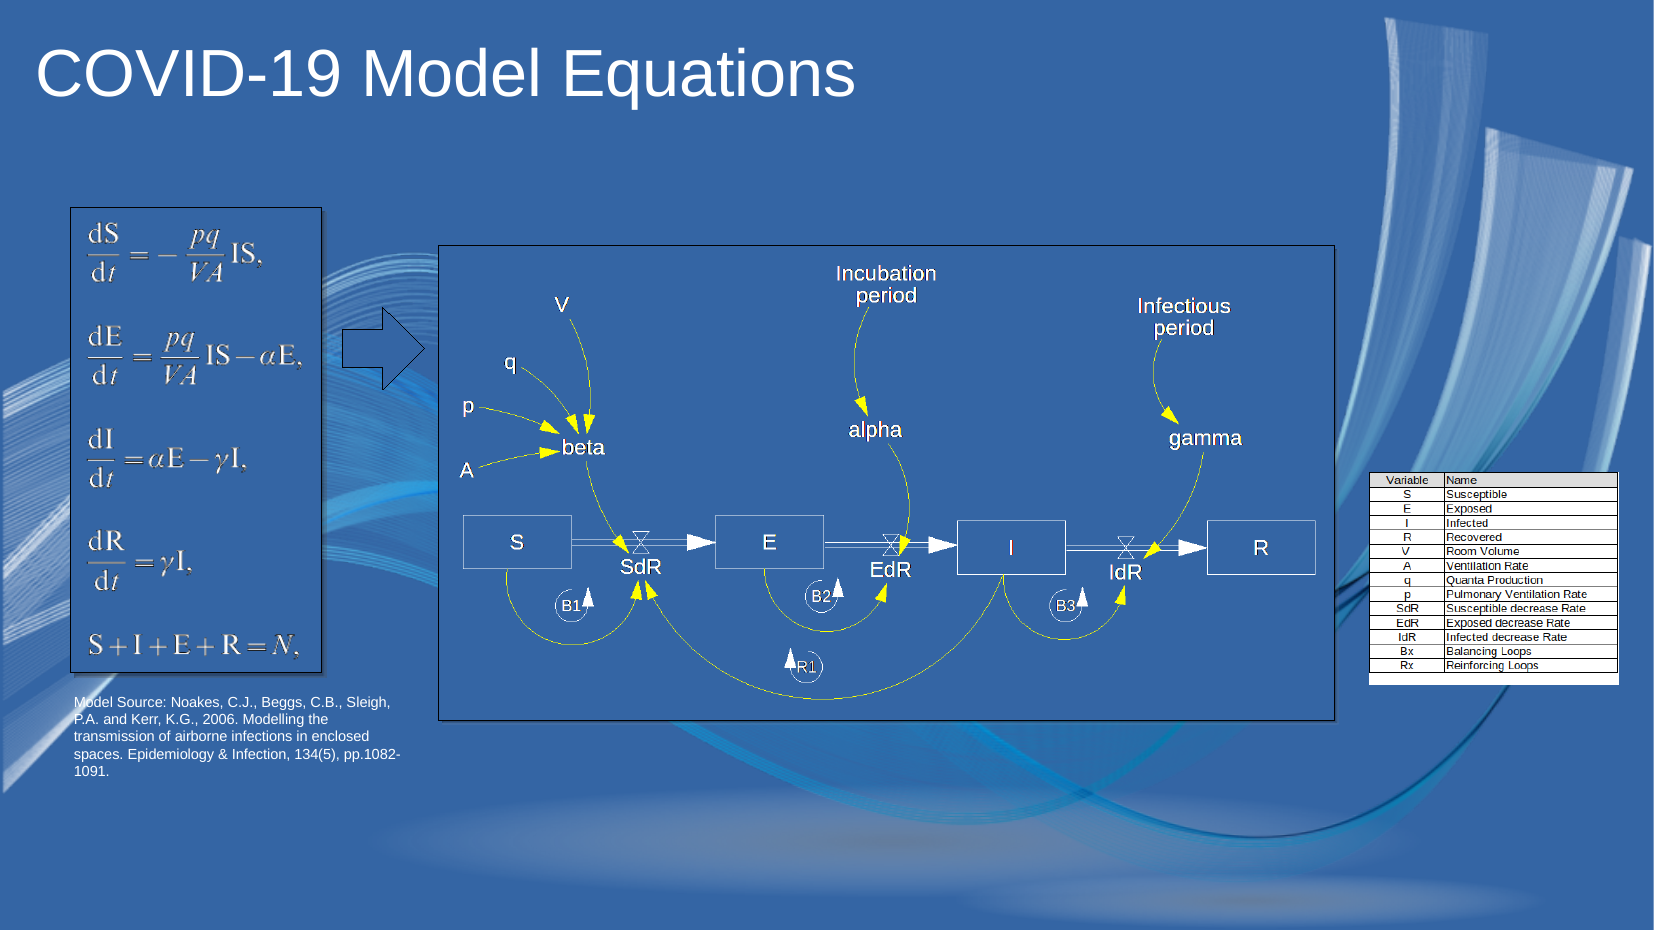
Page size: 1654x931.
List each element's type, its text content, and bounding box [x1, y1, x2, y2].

text_box [342, 307, 425, 390]
text_box Model Source: Noakes, C.J., Beggs, C.B., Sleigh, P.A. and Kerr, K.G., 2006. Modelling the transmission of airborne infections in enclosed spaces. Epidemiology & Infection, 134(5), pp.1082-1091. [58, 685, 425, 797]
picture [0, 15, 1654, 930]
